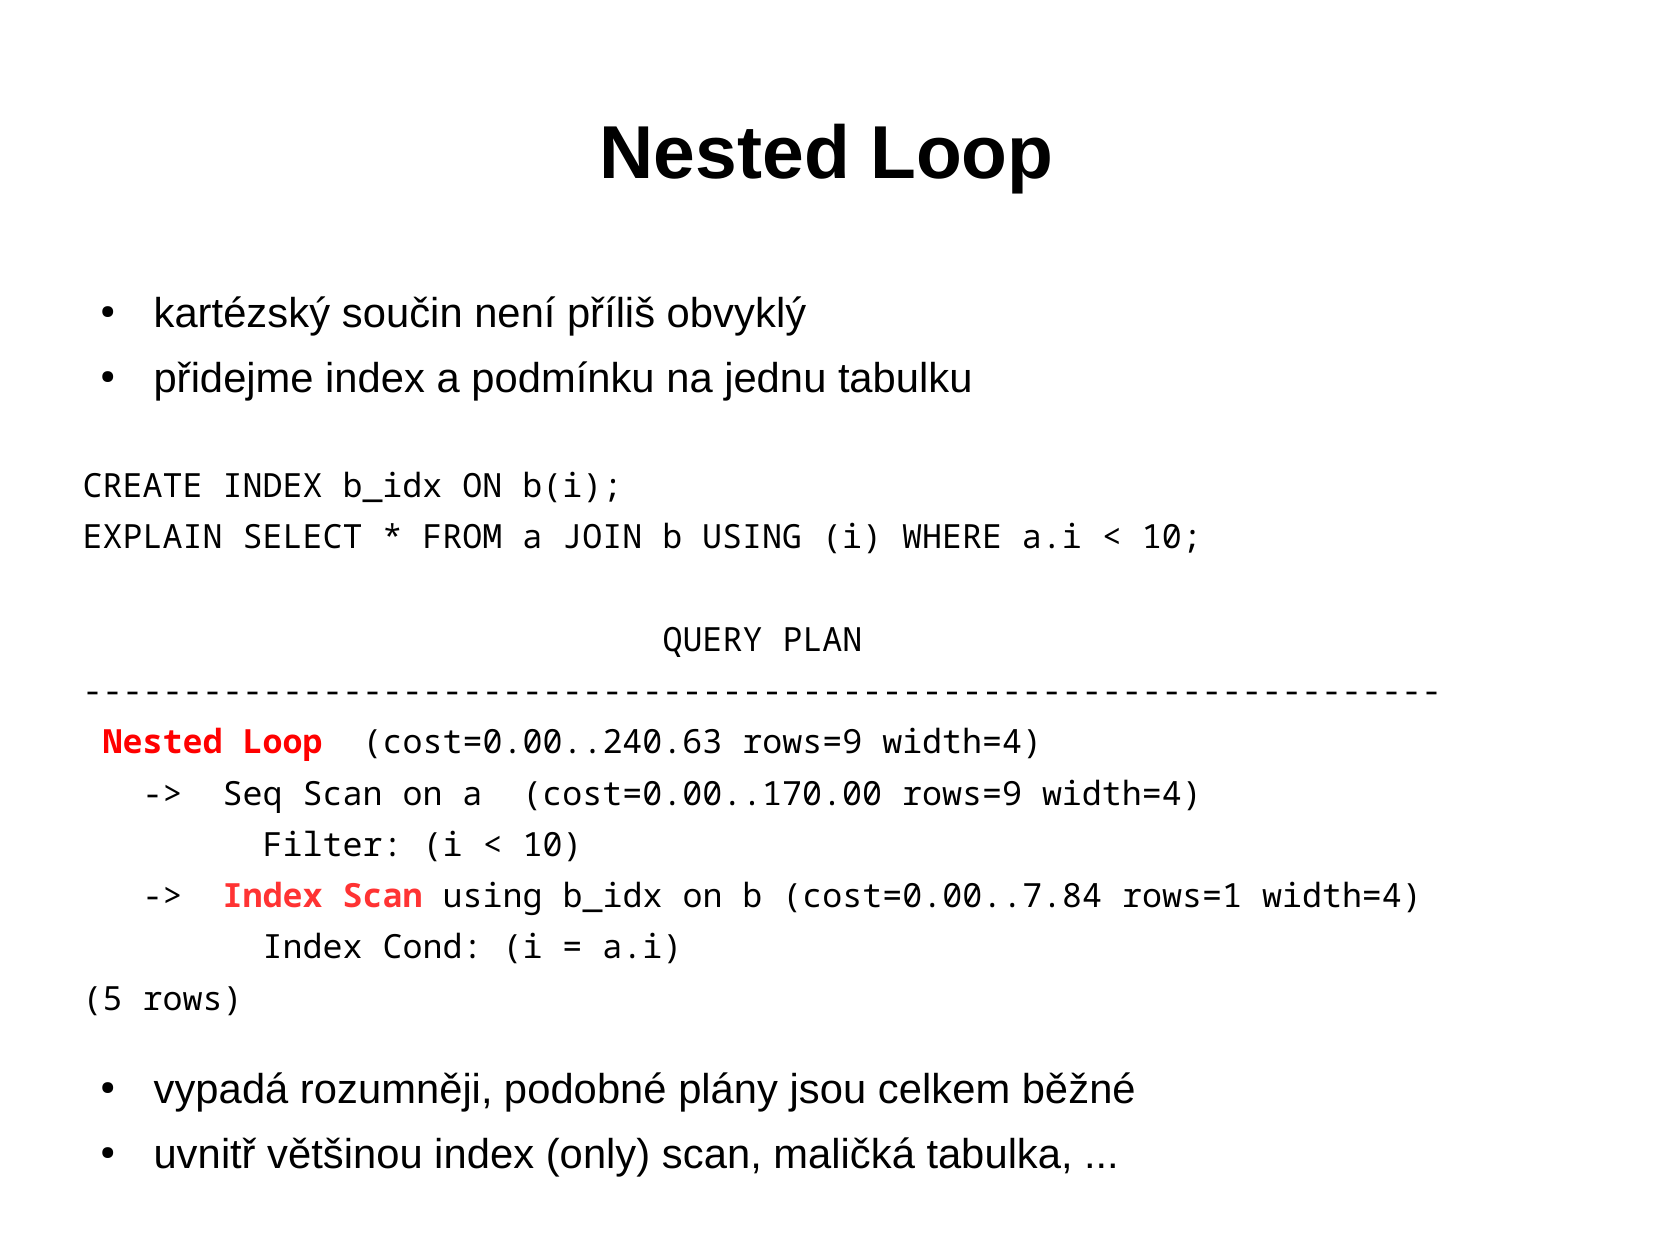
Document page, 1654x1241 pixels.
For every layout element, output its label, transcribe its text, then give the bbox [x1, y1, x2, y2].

title Nested Loop [82, 49, 1571, 257]
list kartézský součin není příliš obvyklý přidejme index a podmínku na jednu tabulku CREATE INDEX b_idx ON b(i); EXPLAIN SELECT * FROM a JOIN b USING (i) WHERE a.i < 10; QUERY PLAN -------------------------------------------------------------------- Nested Loop (cost=0.00..240.63 rows=9 width=4) -> Seq Scan on a (cost=0.00..170.00 rows=9 width=4) Filter: (i < 10) -> Index Scan using b_idx on b (cost=0.00..7.84 rows=1 width=4) Index Cond: (i = a.i) (5 rows) vypadá rozumněji, podobné plány jsou celkem běžné uvnitř většinou index (only) scan, maličká tabulka, ... [82, 290, 1538, 1171]
